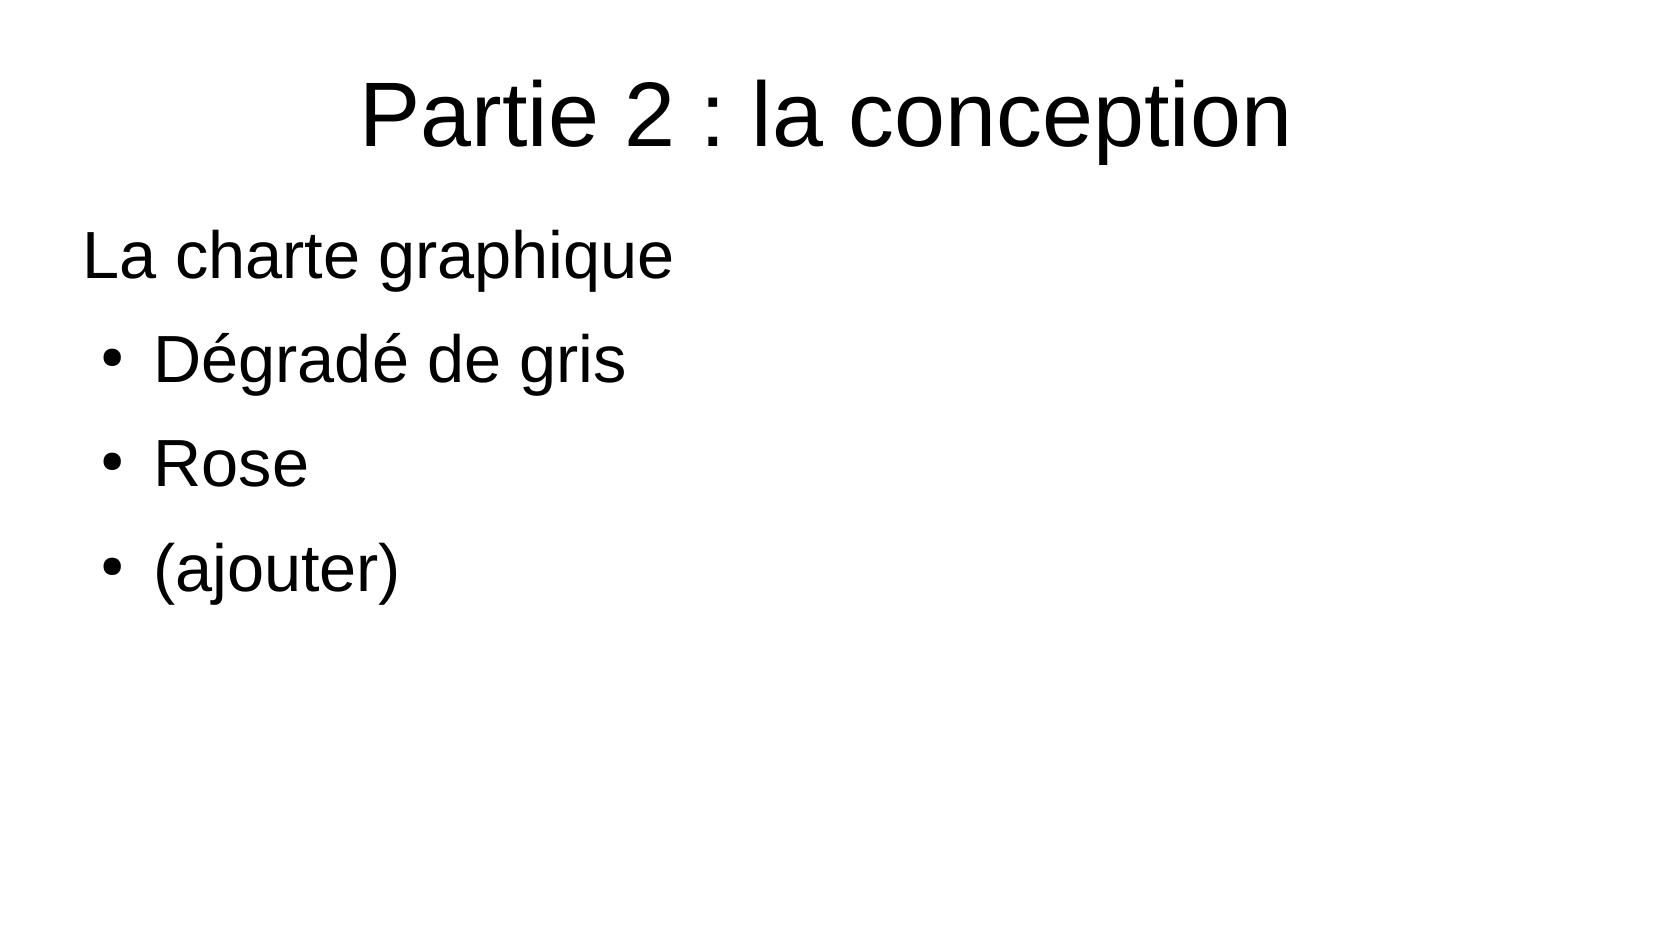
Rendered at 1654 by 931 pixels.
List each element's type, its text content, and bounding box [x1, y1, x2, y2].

list La charte graphique Dégradé de gris Rose (ajouter) [82, 217, 1571, 758]
title Partie 2 : la conception [82, 37, 1571, 193]
